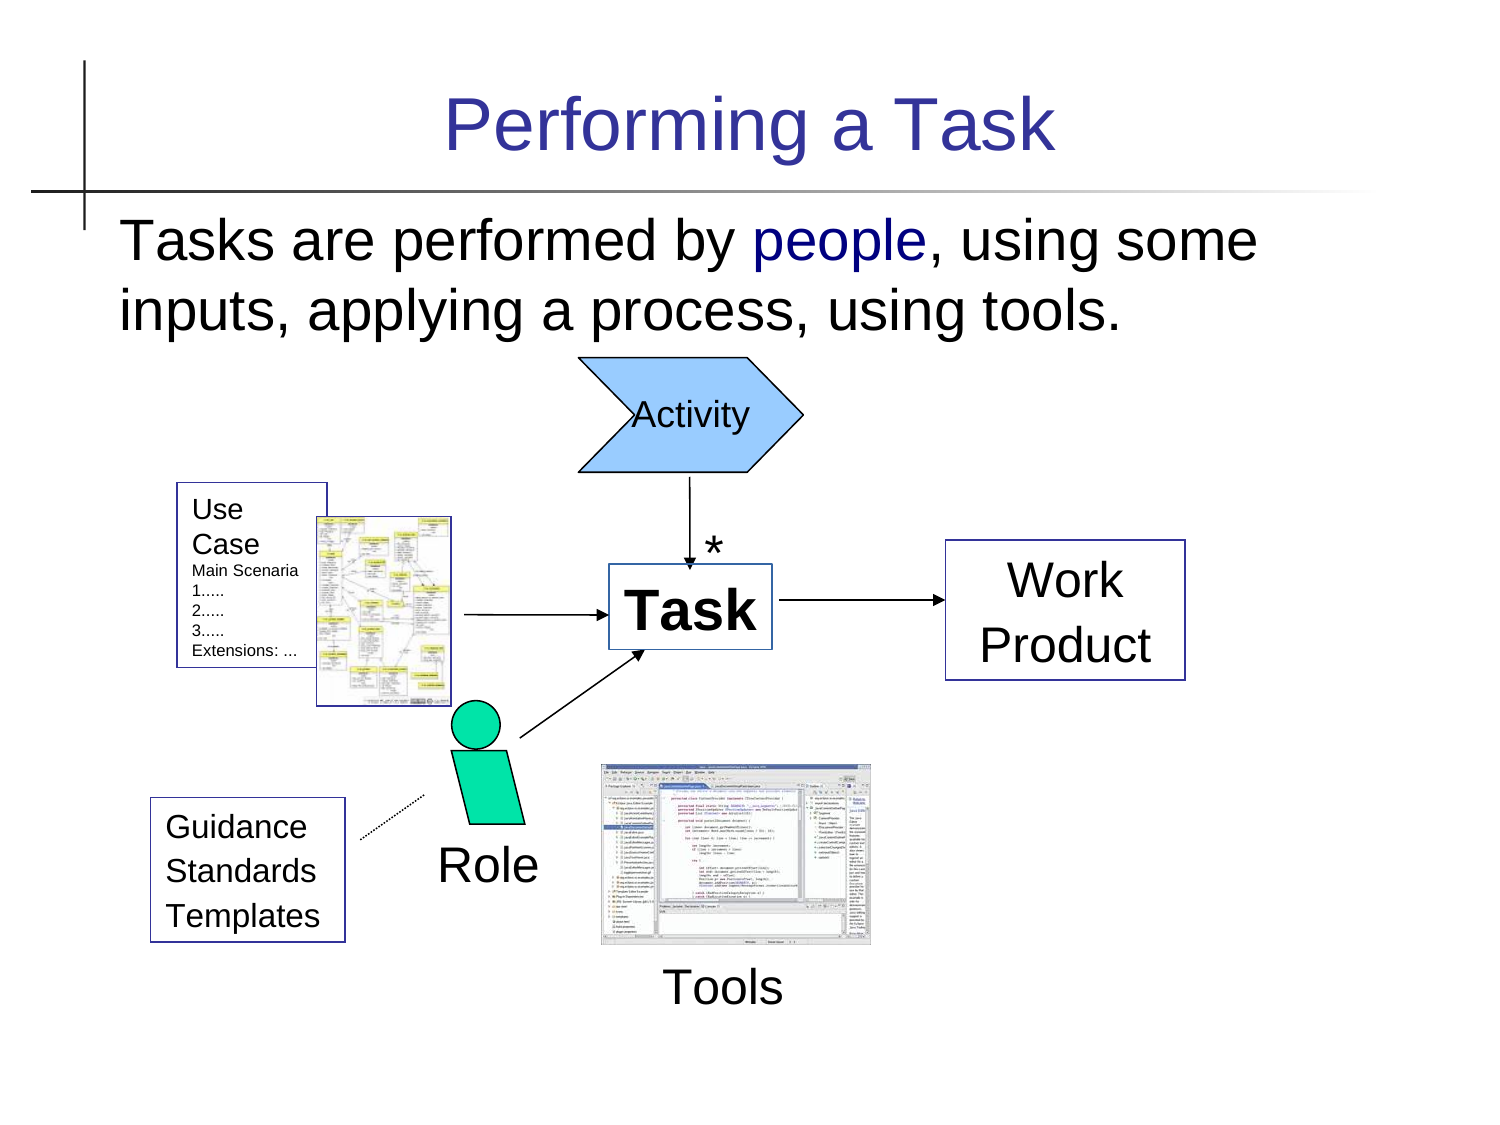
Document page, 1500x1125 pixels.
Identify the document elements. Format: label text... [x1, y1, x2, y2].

text_box Tools [641, 946, 805, 1023]
text_box Role [407, 824, 570, 901]
title Performing a Task [100, 30, 1400, 173]
text_box * [677, 512, 751, 589]
picture [317, 517, 451, 706]
text_box Use Case Main Scenaria 1..... 2..... 3..... Extensions: ... [177, 482, 328, 668]
picture [601, 764, 871, 946]
text_box Task [609, 564, 772, 650]
text_box Work Product [945, 539, 1186, 681]
text_box Activity [578, 357, 804, 473]
text_box Tasks are performed by people, using some inputs, applying a process, using tools. [104, 195, 1381, 350]
text_box Guidance Standards Templates [150, 797, 346, 942]
